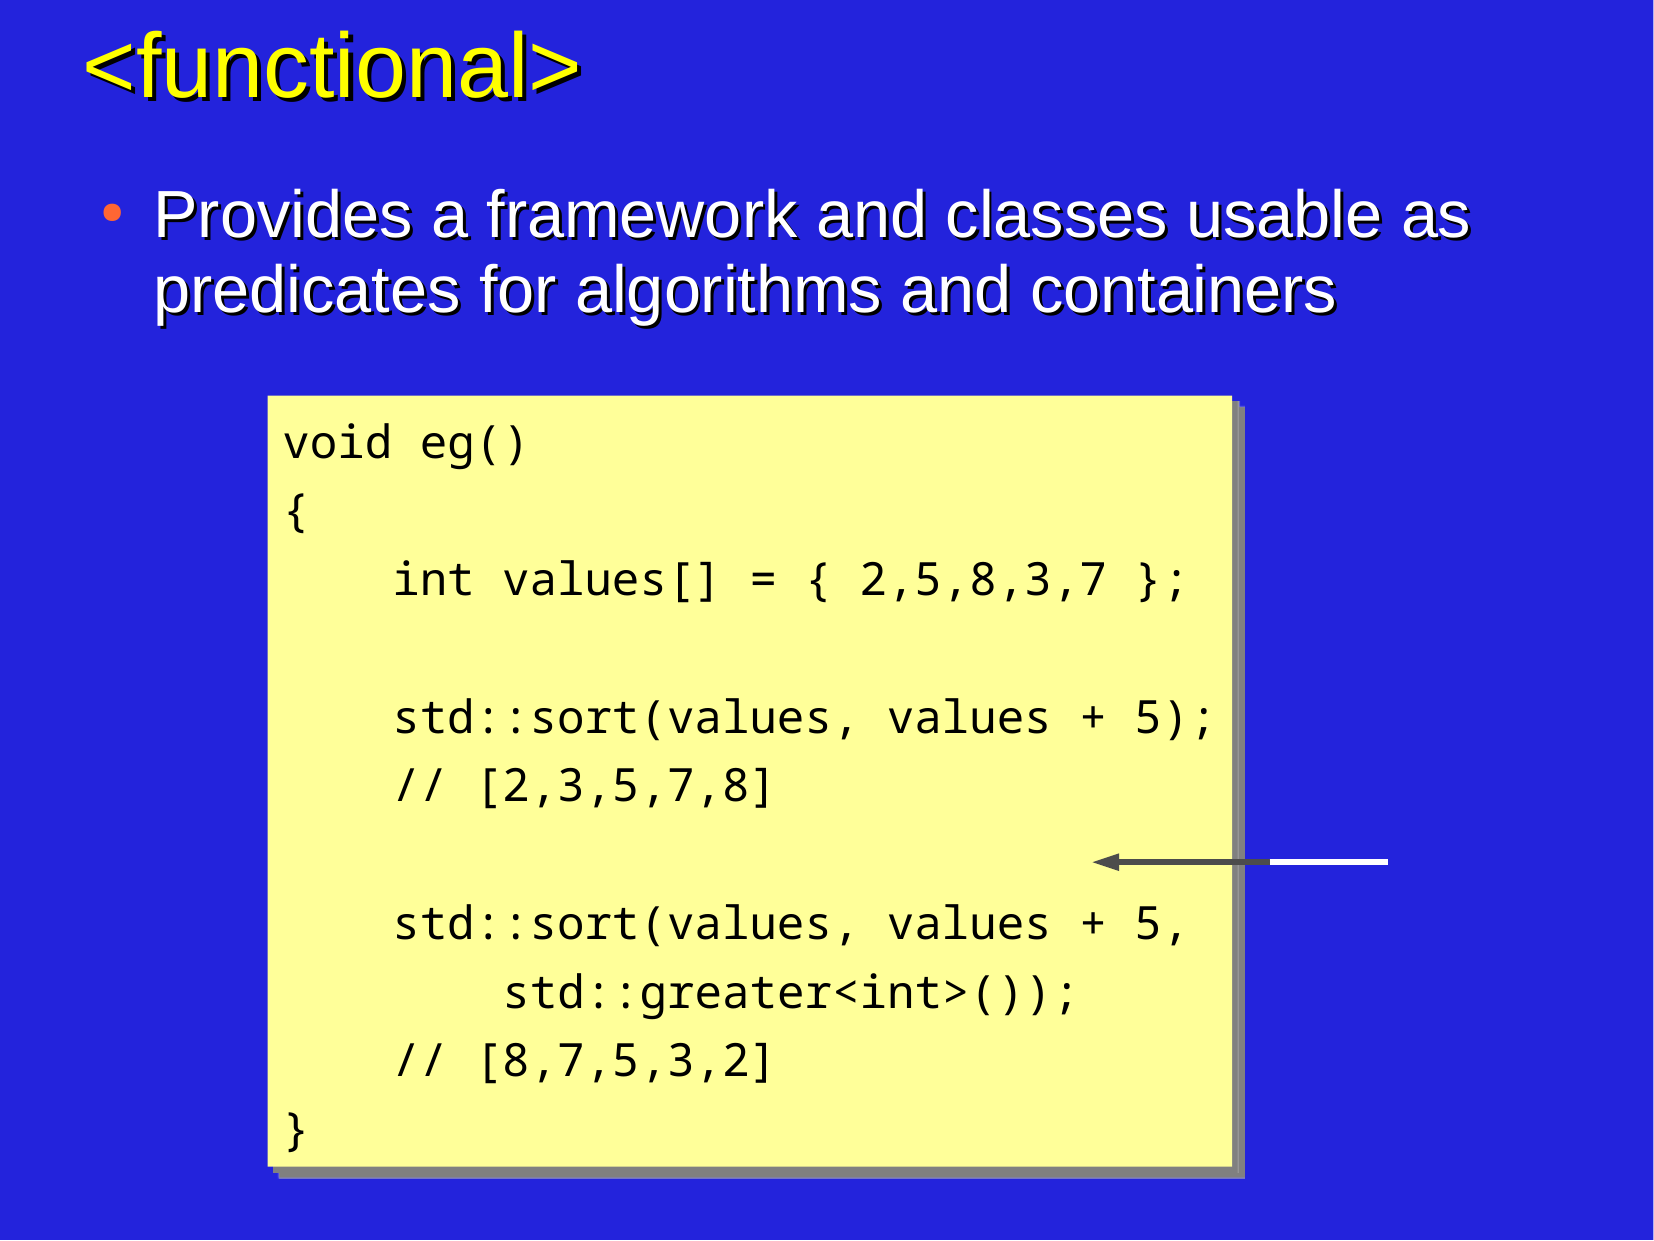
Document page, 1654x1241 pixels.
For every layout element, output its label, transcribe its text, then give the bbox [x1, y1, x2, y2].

title <functional> [82, 2, 1571, 130]
list Provides a framework and classes usable as predicates for algorithms and containers [82, 177, 1571, 1182]
text_box void eg() { int values[] = { 2,5,8,3,7 }; std::sort(values, values + 5); // [2,3,5,7,8] std::sort(values, values + 5, std::greater<int>()); // [8,7,5,3,2] } [267, 395, 1233, 1167]
